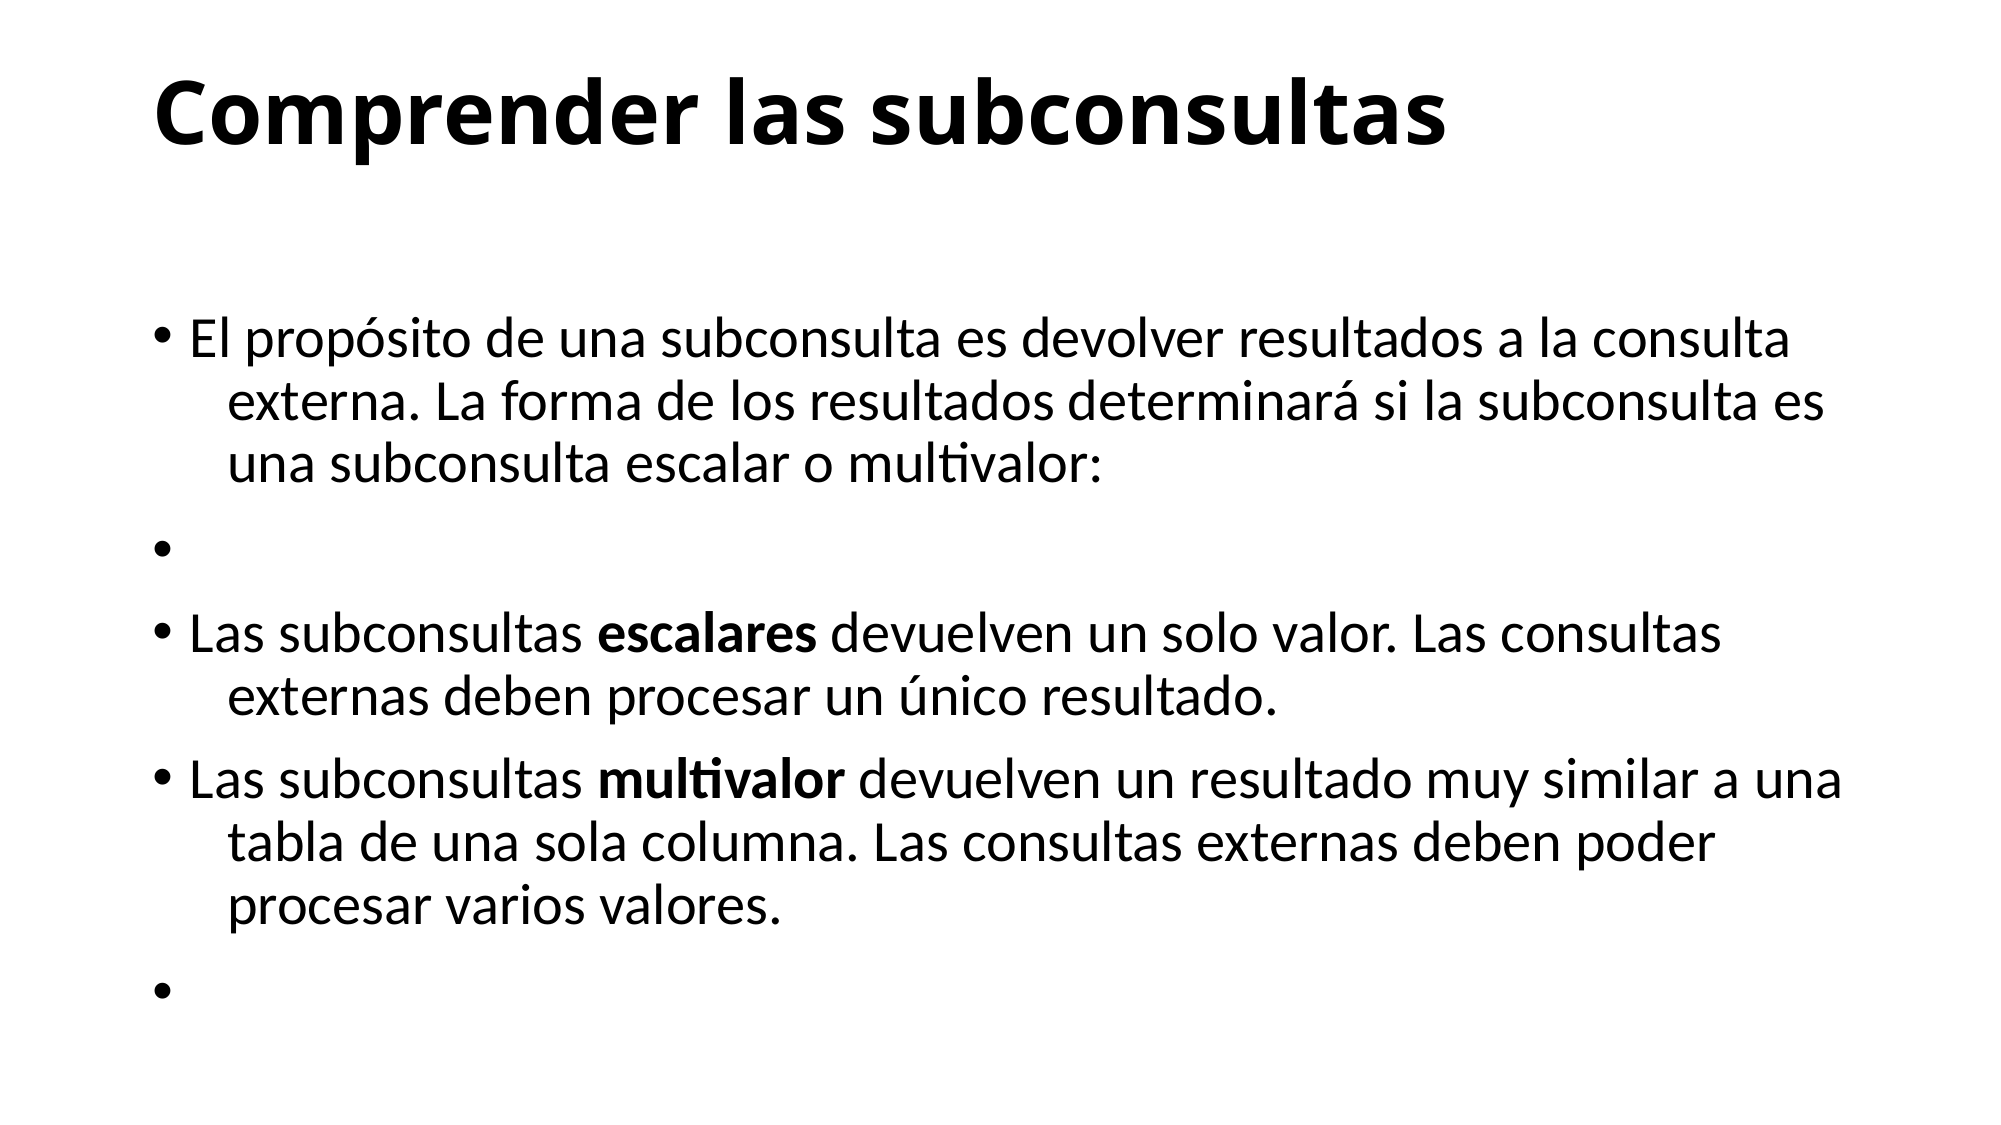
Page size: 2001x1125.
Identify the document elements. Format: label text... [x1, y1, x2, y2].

title Comprender las subconsultas [137, 59, 1863, 278]
list El propósito de una subconsulta es devolver resultados a la consulta externa. La forma de los resultados determinará si la subconsulta es una subconsulta escalar o multivalor: Las subconsultas escalares devuelven un solo valor. Las consultas externas deben procesar un único resultado. Las subconsultas multivalor devuelven un resultado muy similar a una tabla de una sola columna. Las consultas externas deben poder procesar varios valores. [137, 299, 1863, 1014]
